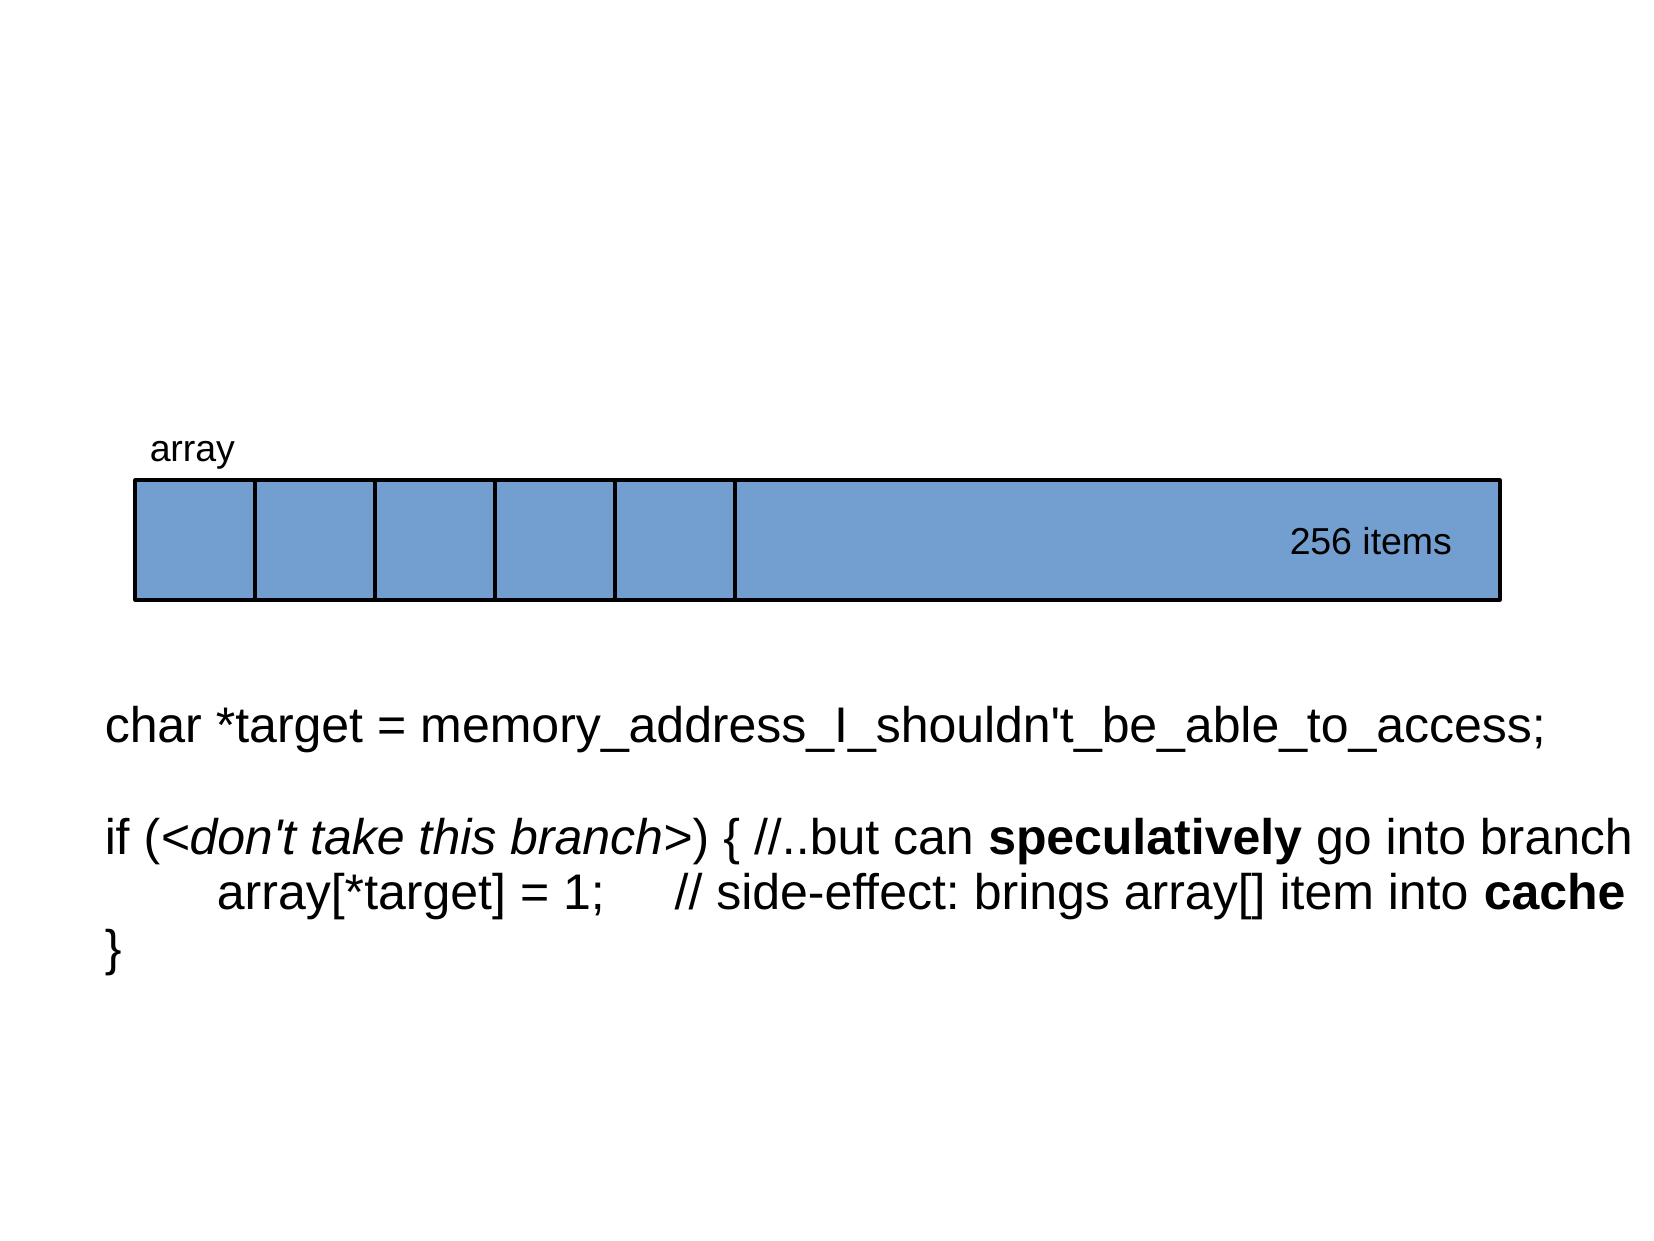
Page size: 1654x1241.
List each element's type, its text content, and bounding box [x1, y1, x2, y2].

text_box 256 items [1275, 513, 1467, 571]
text_box [135, 480, 1501, 601]
text_box array [135, 420, 331, 477]
text_box char *target = memory_address_I_shouldn't_be_able_to_access; if (<don't take this branch>) { //..but can speculatively go into branch array[*target] = 1; // side-effect: brings array[] item into cache } [90, 690, 1654, 1156]
